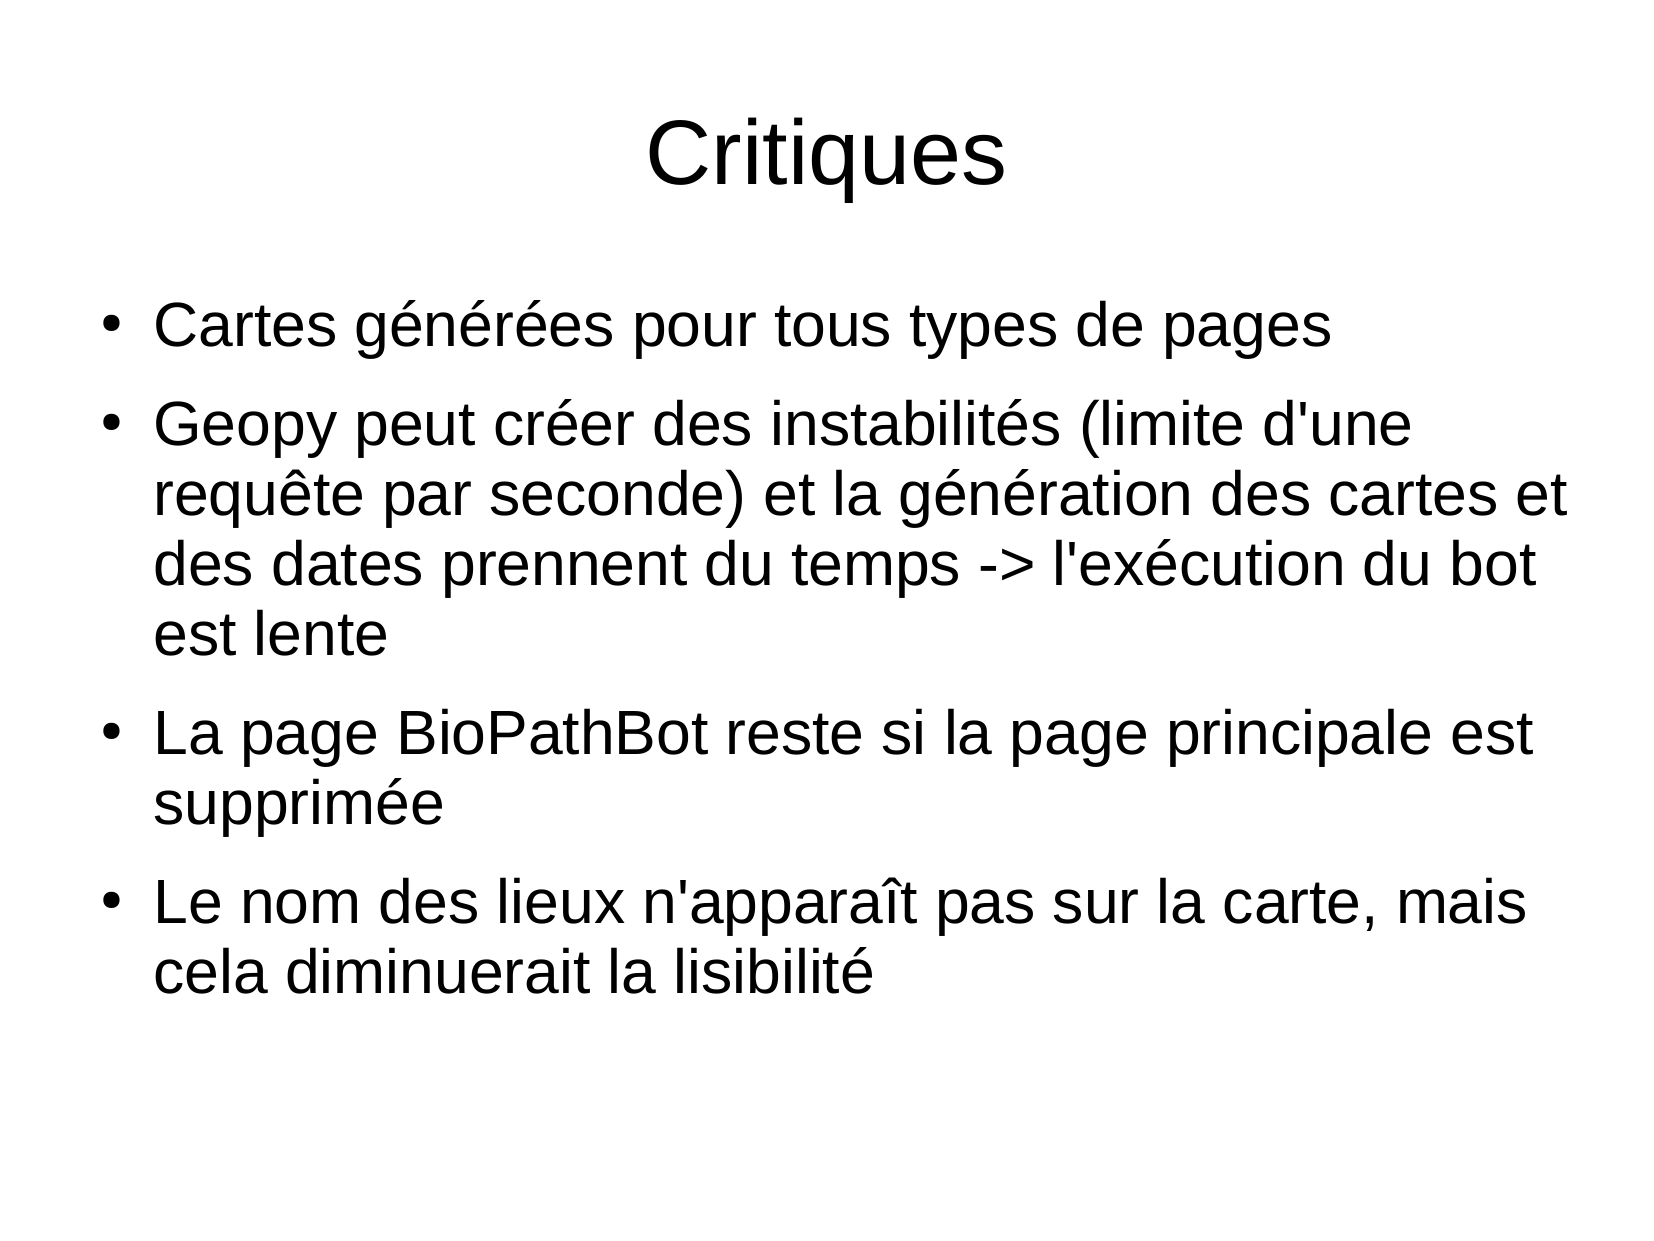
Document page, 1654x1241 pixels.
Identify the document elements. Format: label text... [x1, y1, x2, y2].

list Cartes générées pour tous types de pages Geopy peut créer des instabilités (limite d'une requête par seconde) et la génération des cartes et des dates prennent du temps -> l'exécution du bot est lente La page BioPathBot reste si la page principale est supprimée Le nom des lieux n'apparaît pas sur la carte, mais cela diminuerait la lisibilité [82, 290, 1571, 1109]
title Critiques [82, 49, 1571, 257]
